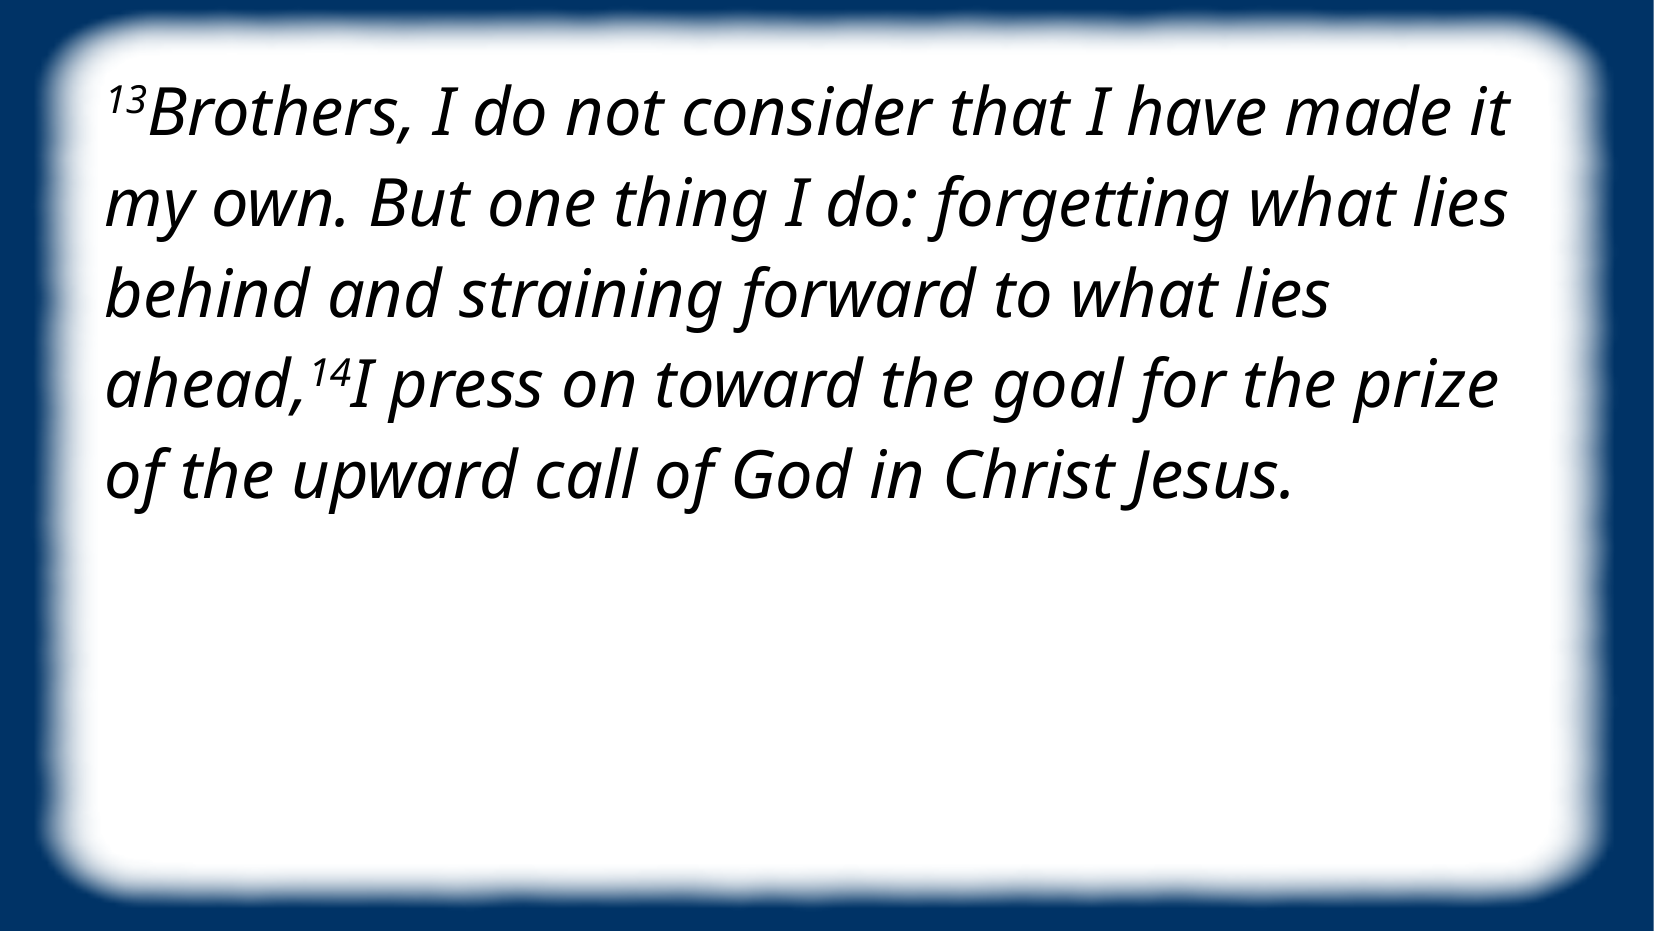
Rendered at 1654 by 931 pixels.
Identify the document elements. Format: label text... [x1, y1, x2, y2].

text_box 13Brothers, I do not consider that I have made it my own. But one thing I do: forgetting what lies behind and straining forward to what lies ahead,14I press on toward the goal for the prize of the upward call of God in Christ Jesus. [90, 56, 1546, 526]
picture [0, 0, 1654, 931]
